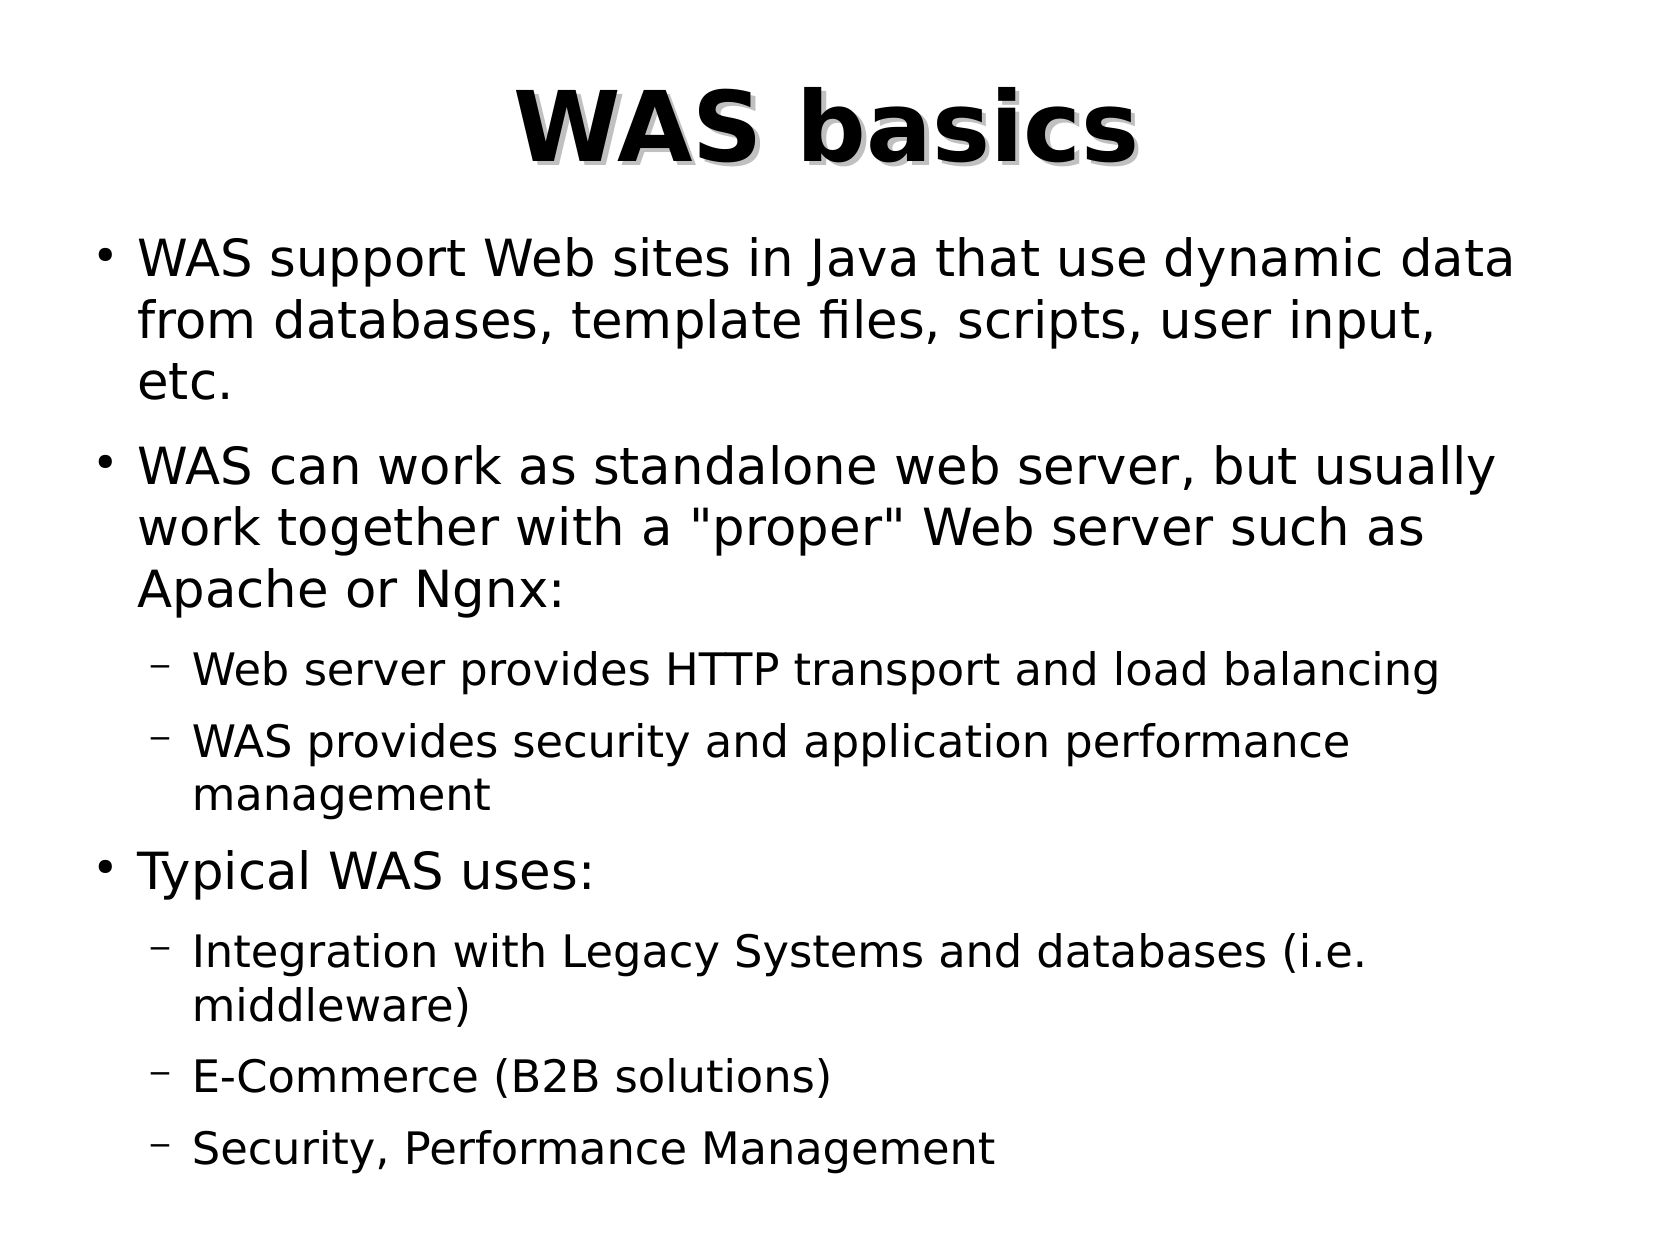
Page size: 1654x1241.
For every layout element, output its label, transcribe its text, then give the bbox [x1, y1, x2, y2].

list WAS support Web sites in Java that use dynamic data from databases, template files, scripts, user input, etc. WAS can work as standalone web server, but usually work together with a "proper" Web server such as Apache or Ngnx: Web server provides HTTP transport and load balancing WAS provides security and application performance management Typical WAS uses: Integration with Legacy Systems and databases (i.e. middleware) E-Commerce (B2B solutions) Security, Performance Management [82, 225, 1538, 1186]
title WAS basics [82, 49, 1571, 196]
